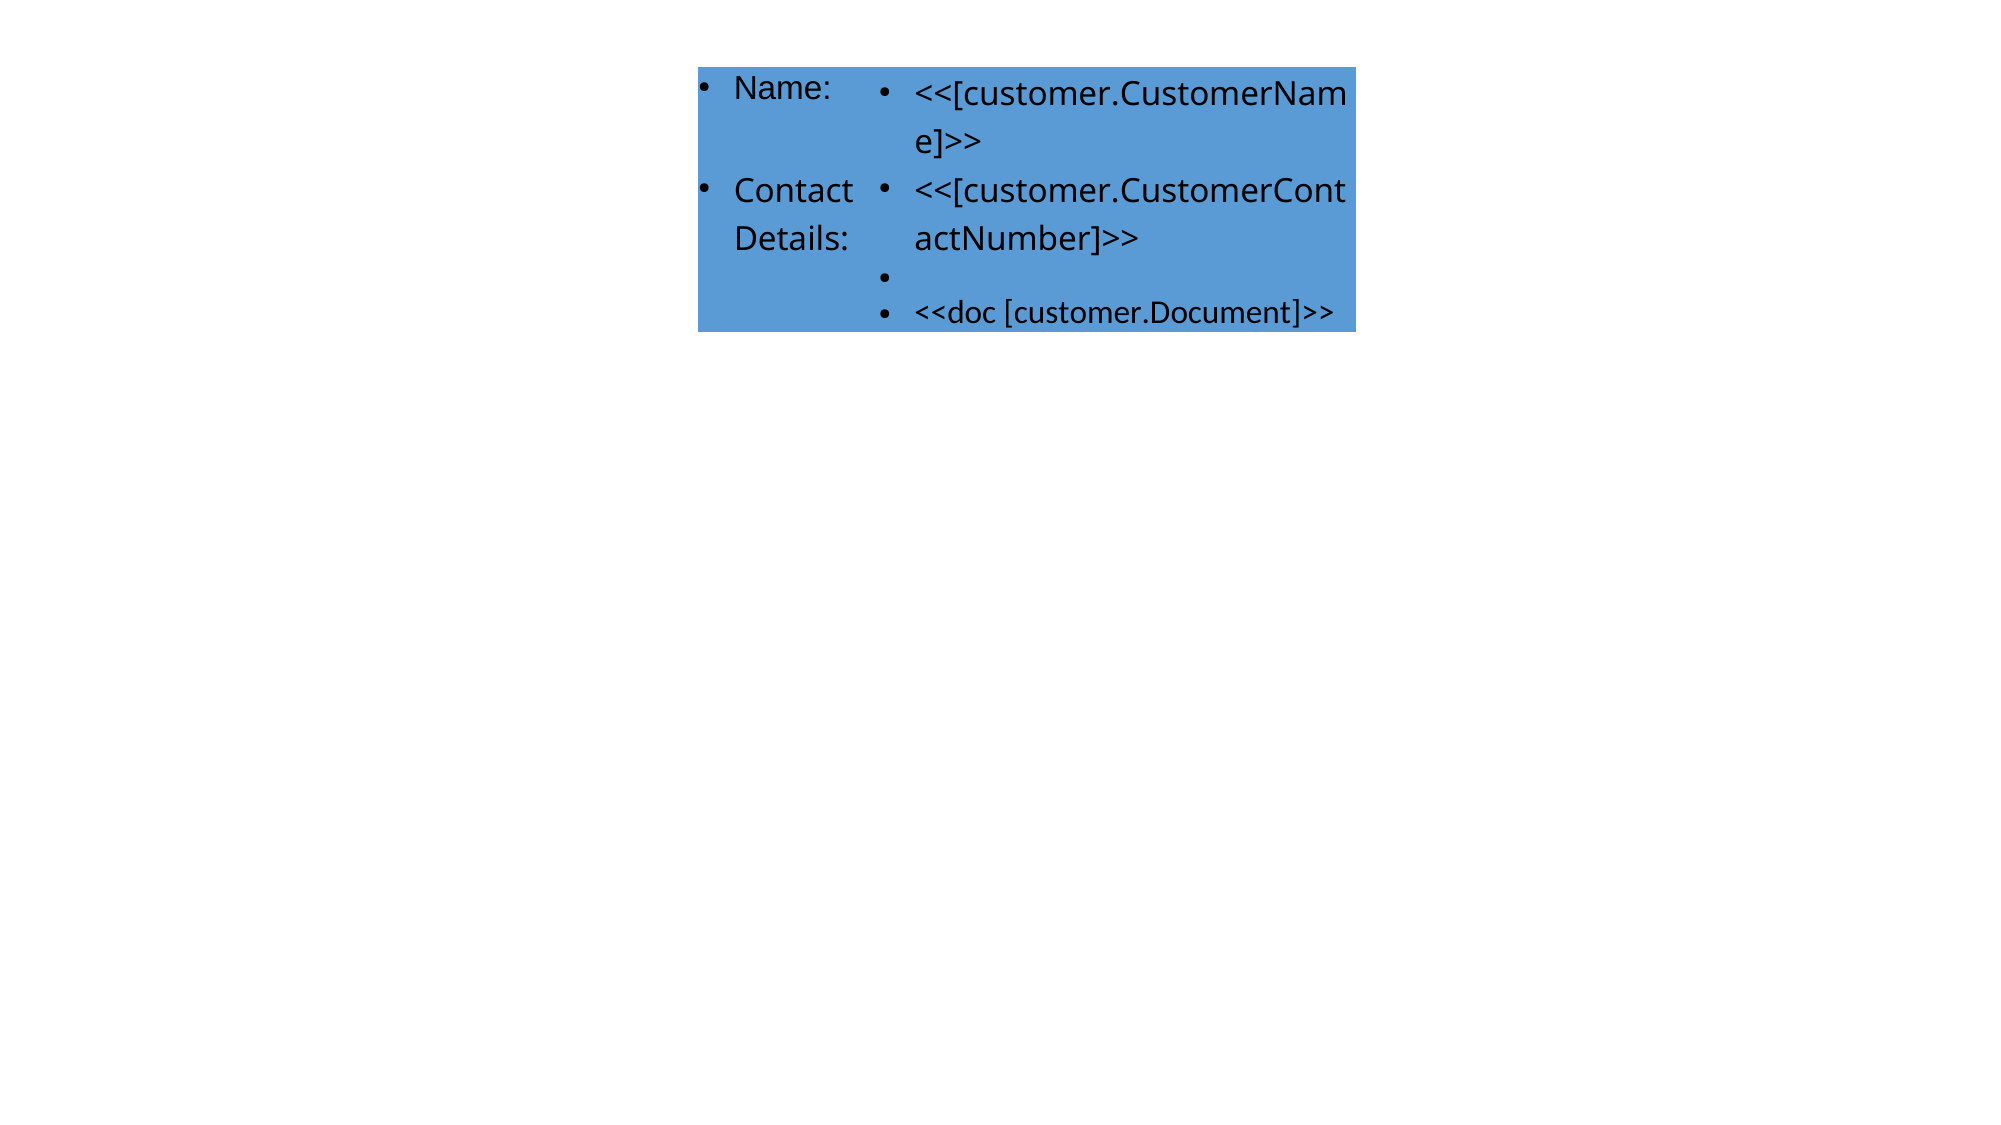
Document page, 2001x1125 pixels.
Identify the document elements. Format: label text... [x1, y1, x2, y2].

table_cell Contact Details: [698, 164, 879, 332]
table_cell <<[customer.CustomerContactNumber]>> <<doc [customer.Document]>> [879, 164, 1356, 332]
table_header <<[customer.CustomerName]>> [879, 67, 1356, 164]
table_header Name: [698, 67, 879, 164]
